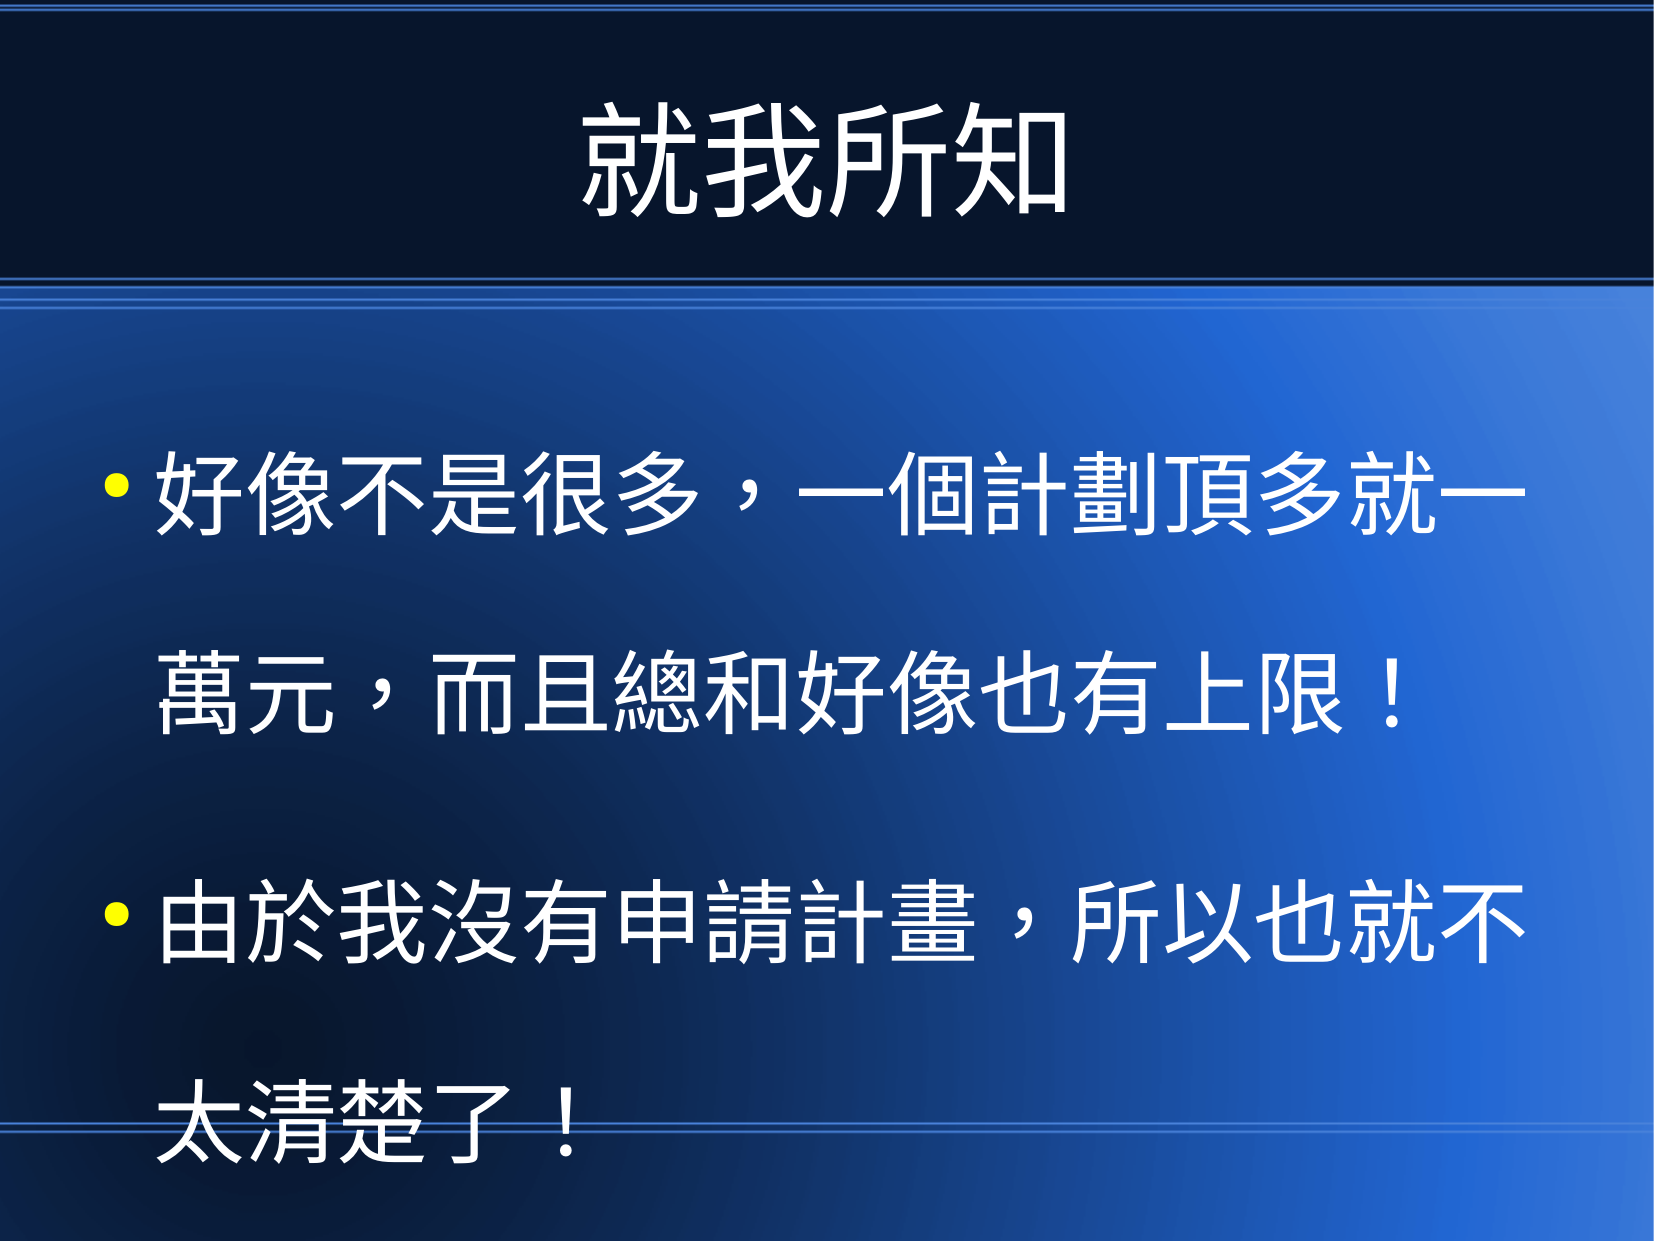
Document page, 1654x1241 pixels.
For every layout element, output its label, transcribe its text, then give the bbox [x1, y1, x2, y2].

list 好像不是很多，一個計劃頂多就一萬元，而且總和好像也有上限！ 由於我沒有申請計畫，所以也就不太清楚了！ [82, 355, 1571, 1241]
title 就我所知 [82, 49, 1571, 257]
picture [0, 0, 1654, 1241]
